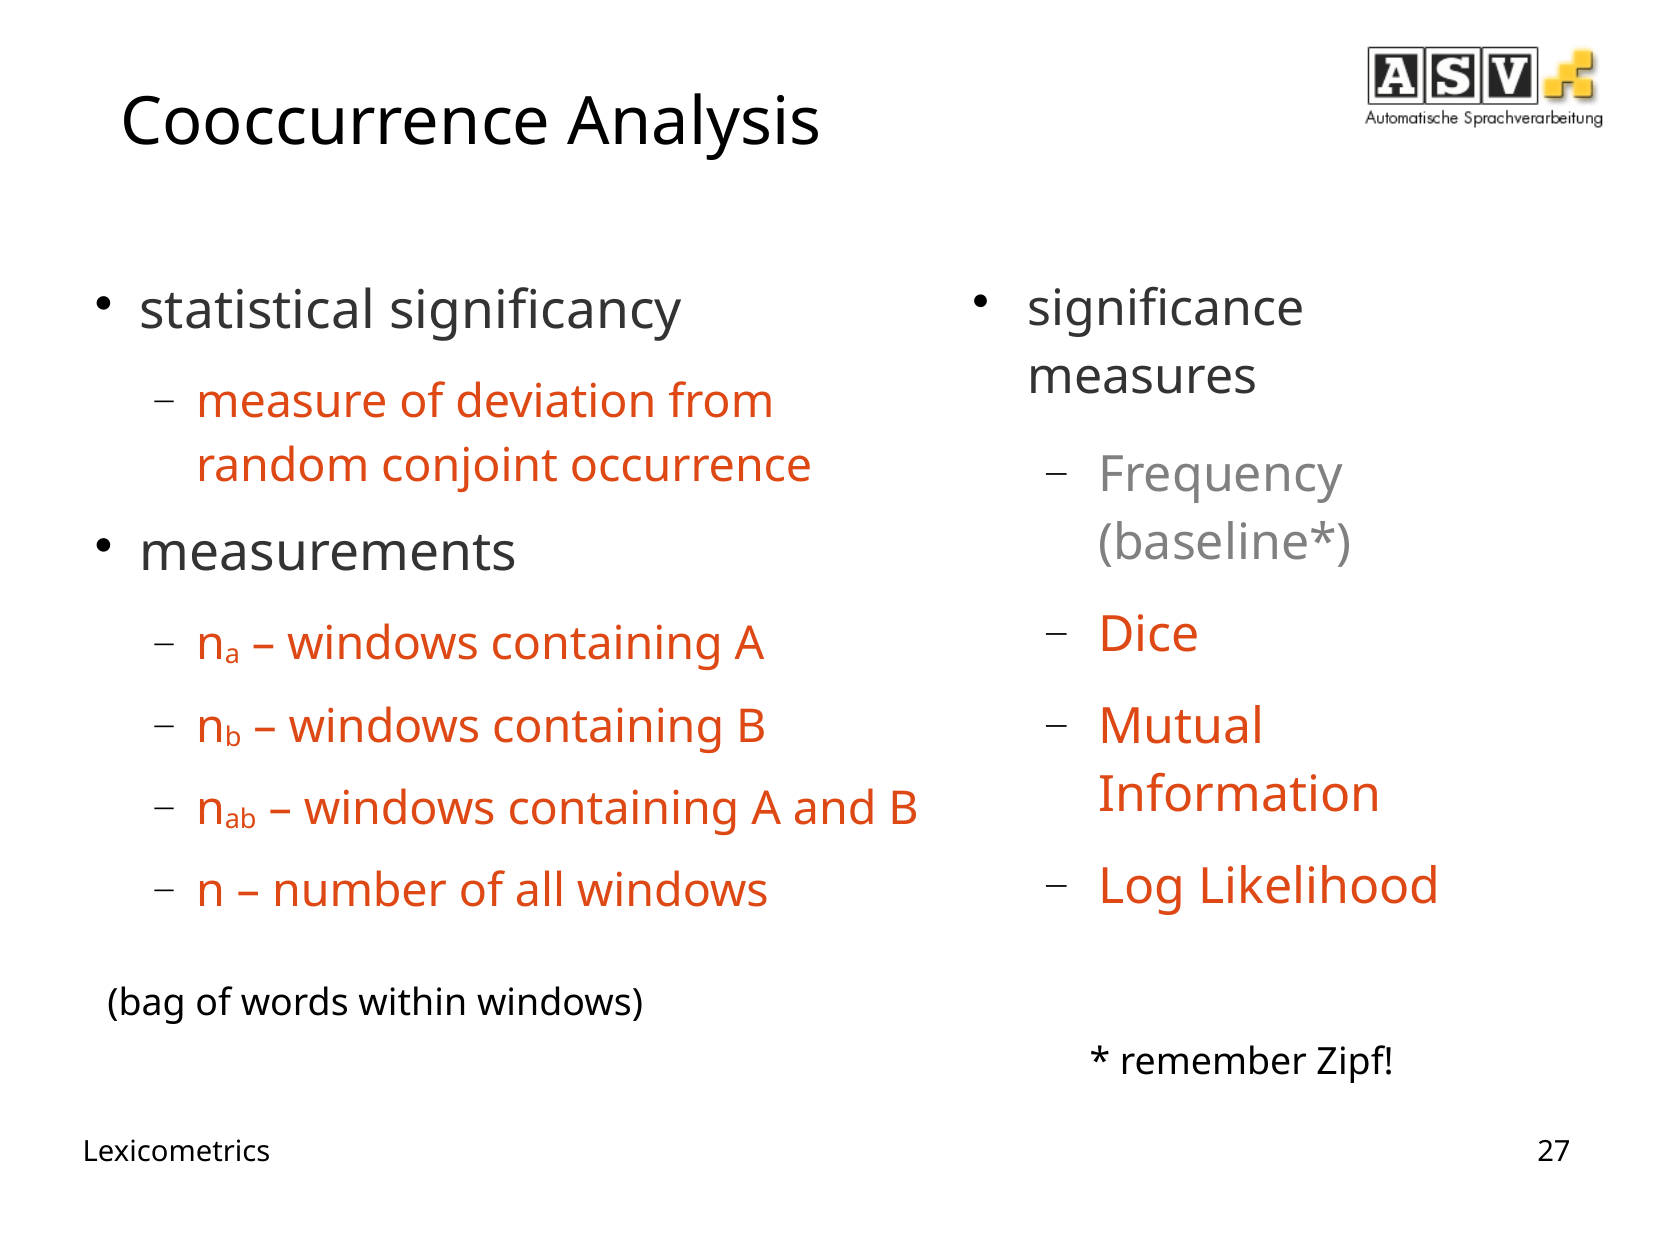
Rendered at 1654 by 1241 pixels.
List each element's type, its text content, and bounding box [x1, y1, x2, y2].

text_box * remember Zipf! [1074, 1027, 1389, 1092]
list statistical significancy measure of deviation from random conjoint occurrence measurements na – windows containing A nb – windows containing B nab – windows containing A and B n – number of all windows [82, 271, 934, 991]
list significance measures Frequency (baseline*) Dice Mutual Information Log Likelihood [956, 271, 1539, 991]
title Cooccurrence Analysis [82, 49, 1347, 189]
picture [1364, 43, 1605, 129]
text_box (bag of words within windows) [92, 968, 626, 1033]
